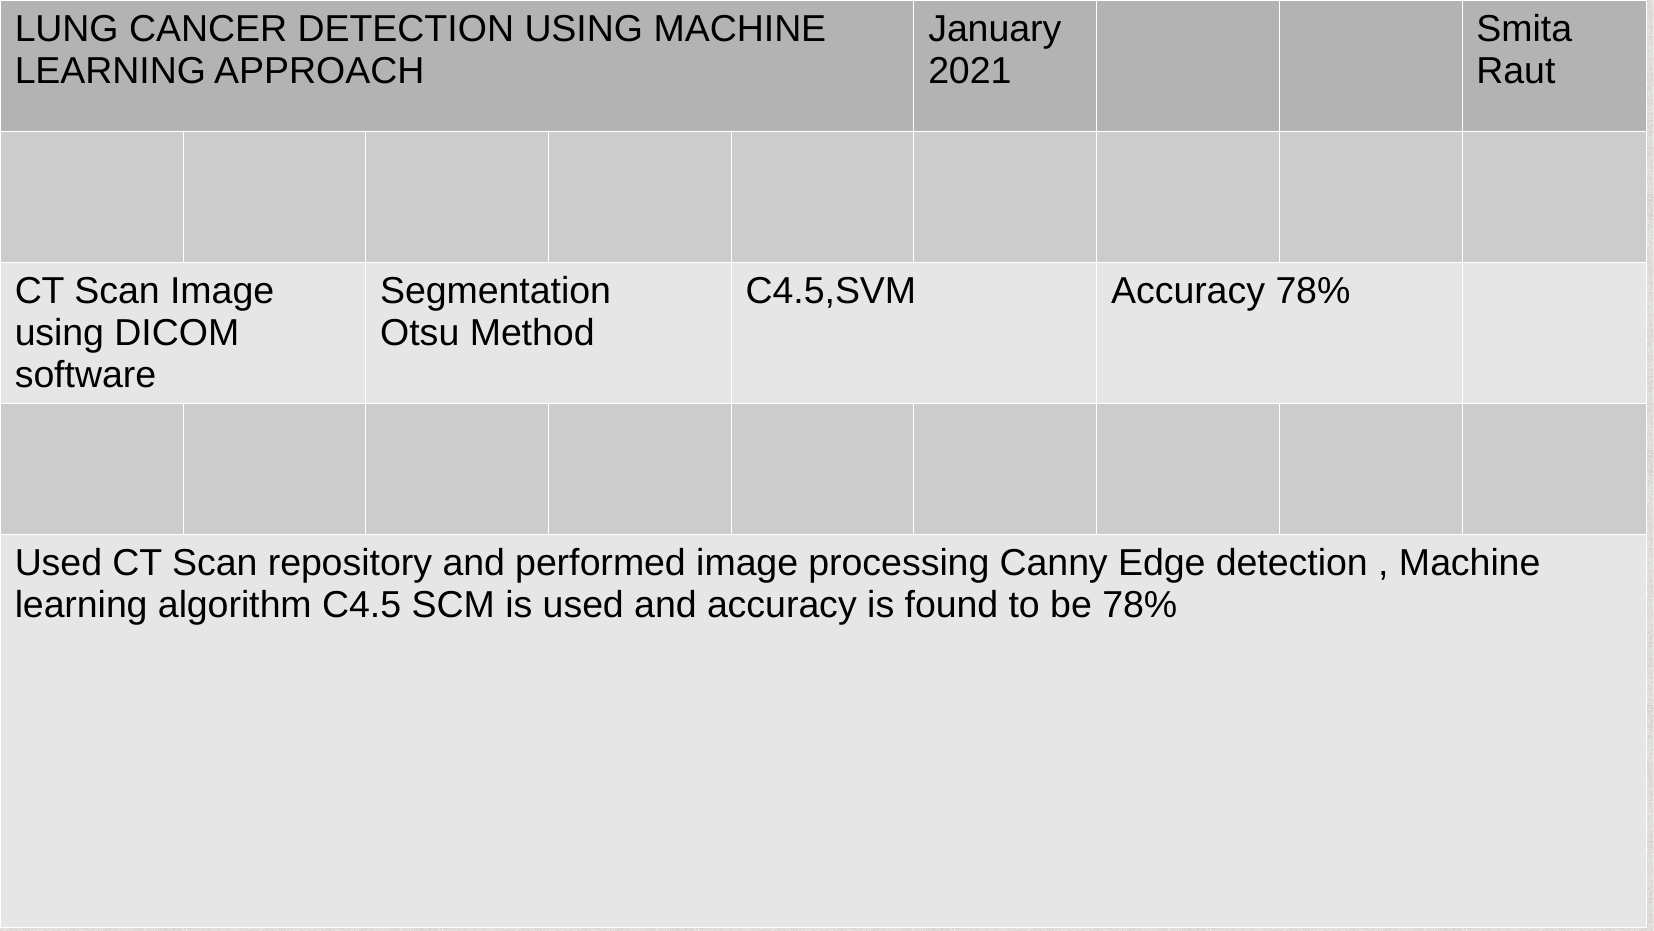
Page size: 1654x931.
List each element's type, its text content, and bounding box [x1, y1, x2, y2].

table_cell [1, 132, 183, 262]
table_cell Segmentation Otsu Method [366, 263, 731, 403]
table_cell [1097, 404, 1279, 534]
table_cell [732, 404, 913, 534]
table_cell [914, 404, 1096, 534]
table_cell Accuracy 78% [1097, 263, 1462, 403]
table_cell [732, 132, 913, 262]
table_header LUNG CANCER DETECTION USING MACHINE LEARNING APPROACH [1, 1, 913, 131]
table_cell [184, 404, 365, 534]
table_cell [549, 132, 731, 262]
table_cell C4.5,SVM [732, 263, 1096, 403]
table_cell [1463, 263, 1646, 403]
table_cell CT Scan Image using DICOM software [1, 263, 365, 403]
picture [0, 0, 1654, 931]
table_cell [914, 132, 1096, 262]
table_cell [366, 132, 548, 262]
table_header Smita Raut [1463, 1, 1646, 131]
table_cell [1097, 132, 1279, 262]
table_header January 2021 [914, 1, 1096, 131]
table_cell Used CT Scan repository and performed image processing Canny Edge detection , Machine learning algorithm C4.5 SCM is used and accuracy is found to be 78% [1, 535, 1646, 927]
table_cell [1463, 132, 1646, 262]
table_header [1097, 1, 1279, 131]
table_cell [1463, 404, 1646, 534]
table_cell [1280, 132, 1462, 262]
table_header [1280, 1, 1462, 131]
table_cell [184, 132, 365, 262]
table_cell [1, 404, 183, 534]
table_cell [1280, 404, 1462, 534]
table_cell [366, 404, 548, 534]
table_cell [549, 404, 731, 534]
